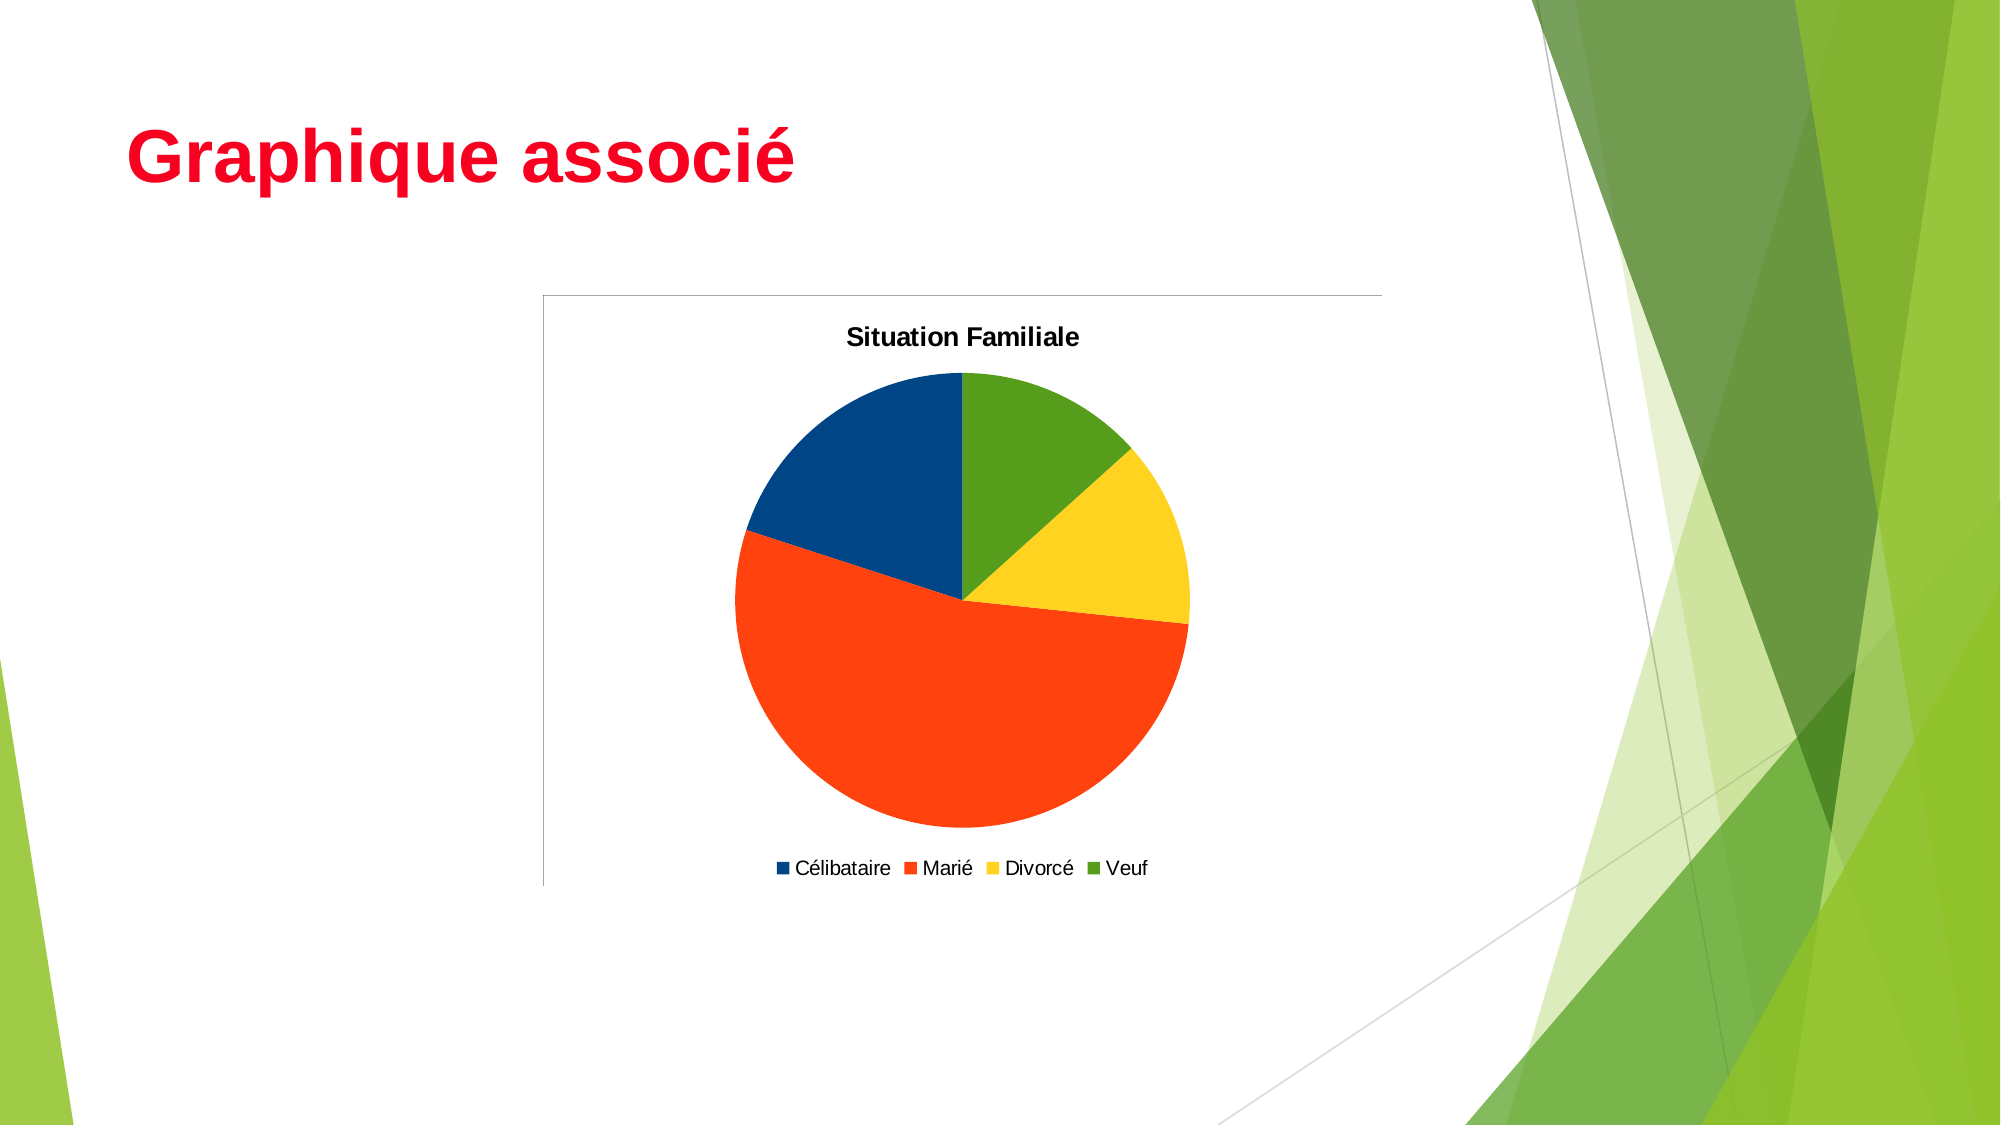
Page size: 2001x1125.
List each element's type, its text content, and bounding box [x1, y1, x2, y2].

title Graphique associé [111, 99, 1522, 235]
chart [543, 295, 1382, 886]
